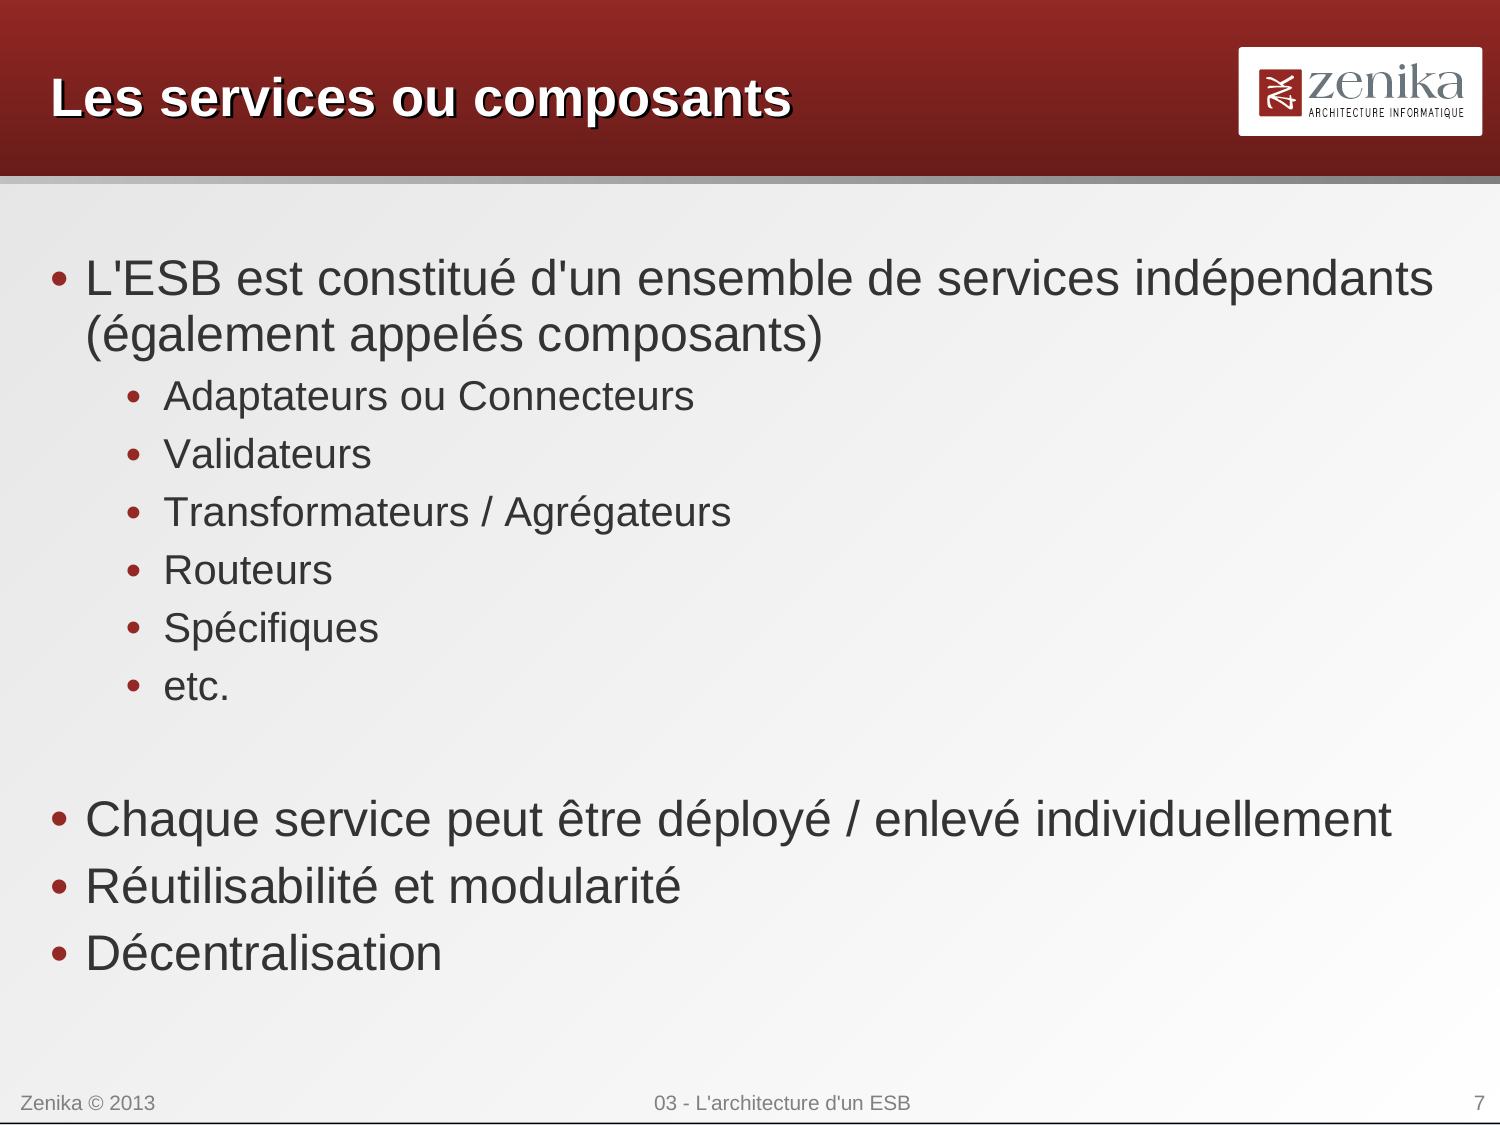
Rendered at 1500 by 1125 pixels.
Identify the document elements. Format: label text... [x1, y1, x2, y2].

picture [1257, 58, 1464, 125]
list L'ESB est constitué d'un ensemble de services indépendants (également appelés composants) Adaptateurs ou Connecteurs Validateurs Transformateurs / Agrégateurs Routeurs Spécifiques etc. Chaque service peut être déployé / enlevé individuellement Réutilisabilité et modularité Décentralisation [50, 250, 1477, 1064]
title Les services ou composants [50, 22, 1206, 172]
